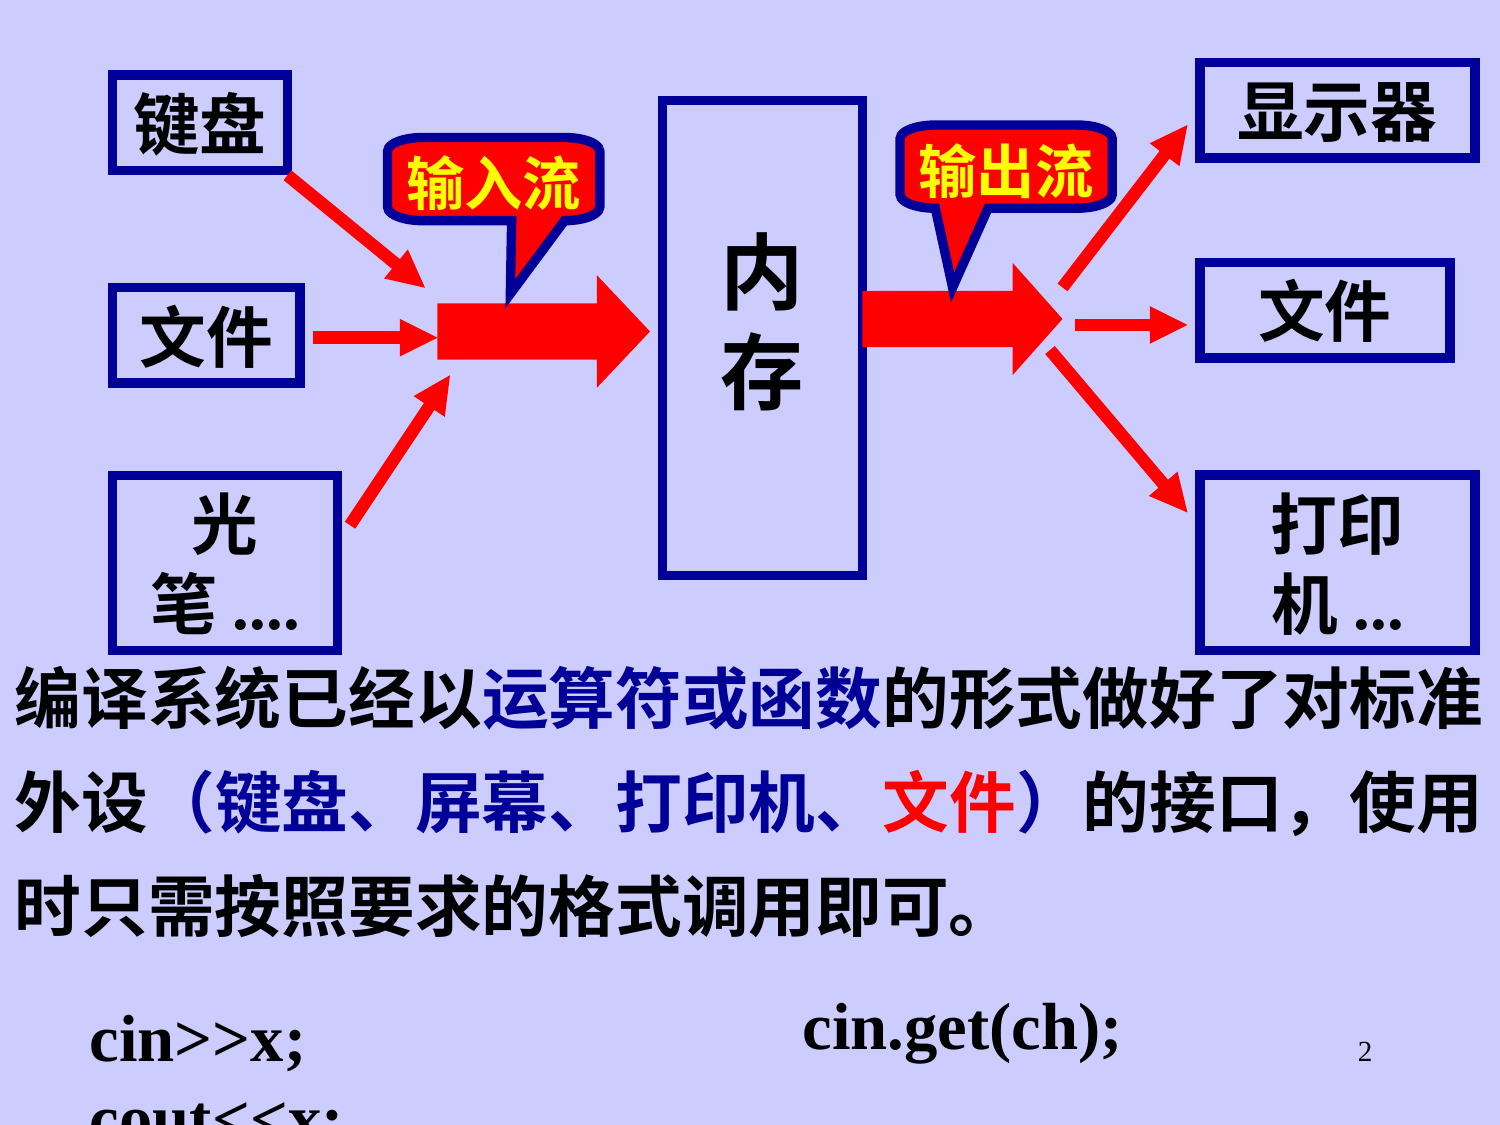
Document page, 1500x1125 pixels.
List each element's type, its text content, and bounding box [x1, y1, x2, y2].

text_box 显示器 [1199, 62, 1476, 158]
text_box 编译系统已经以运算符或函数的形式做好了对标准外设（键盘、屏幕、打印机、文件）的接口，使用时只需按照要求的格式调用即可。 [0, 624, 1500, 953]
text_box cin.get(ch); [787, 974, 1244, 1071]
text_box 输入流 [387, 137, 600, 294]
text_box 文件 [1199, 262, 1450, 358]
text_box [862, 262, 1063, 376]
text_box <编号> [1074, 1025, 1388, 1101]
text_box 内存 [687, 212, 838, 429]
text_box 键盘 [112, 75, 288, 171]
text_box 文件 [112, 287, 301, 384]
text_box cin>>x; cout<<x; [74, 987, 625, 1125]
text_box [437, 275, 651, 388]
text_box 打印机... [1199, 474, 1476, 651]
text_box 输出流 [900, 125, 1113, 288]
text_box 光笔.... [112, 475, 338, 651]
